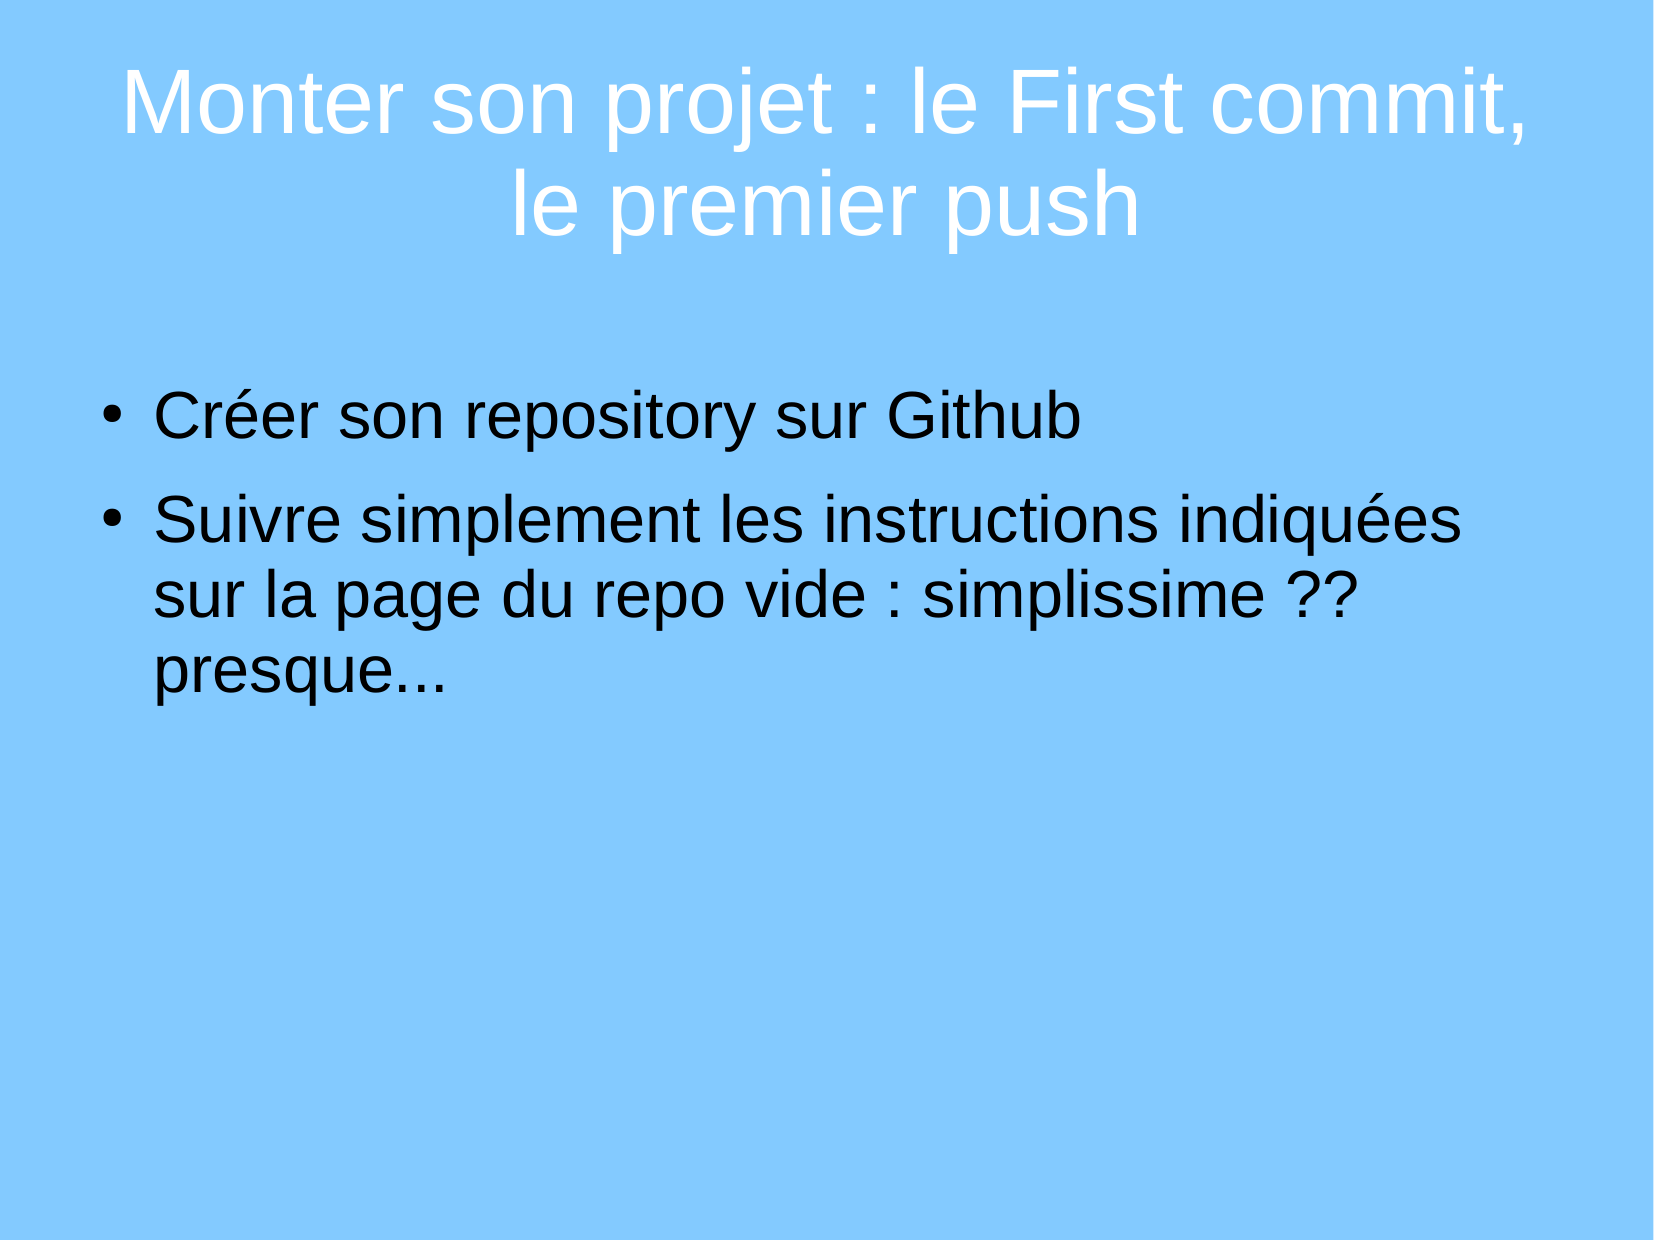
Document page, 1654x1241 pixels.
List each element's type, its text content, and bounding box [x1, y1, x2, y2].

title Monter son projet : le First commit, le premier push [82, 49, 1571, 257]
list Créer son repository sur Github Suivre simplement les instructions indiquées sur la page du repo vide : simplissime ?? presque... [82, 377, 1571, 722]
